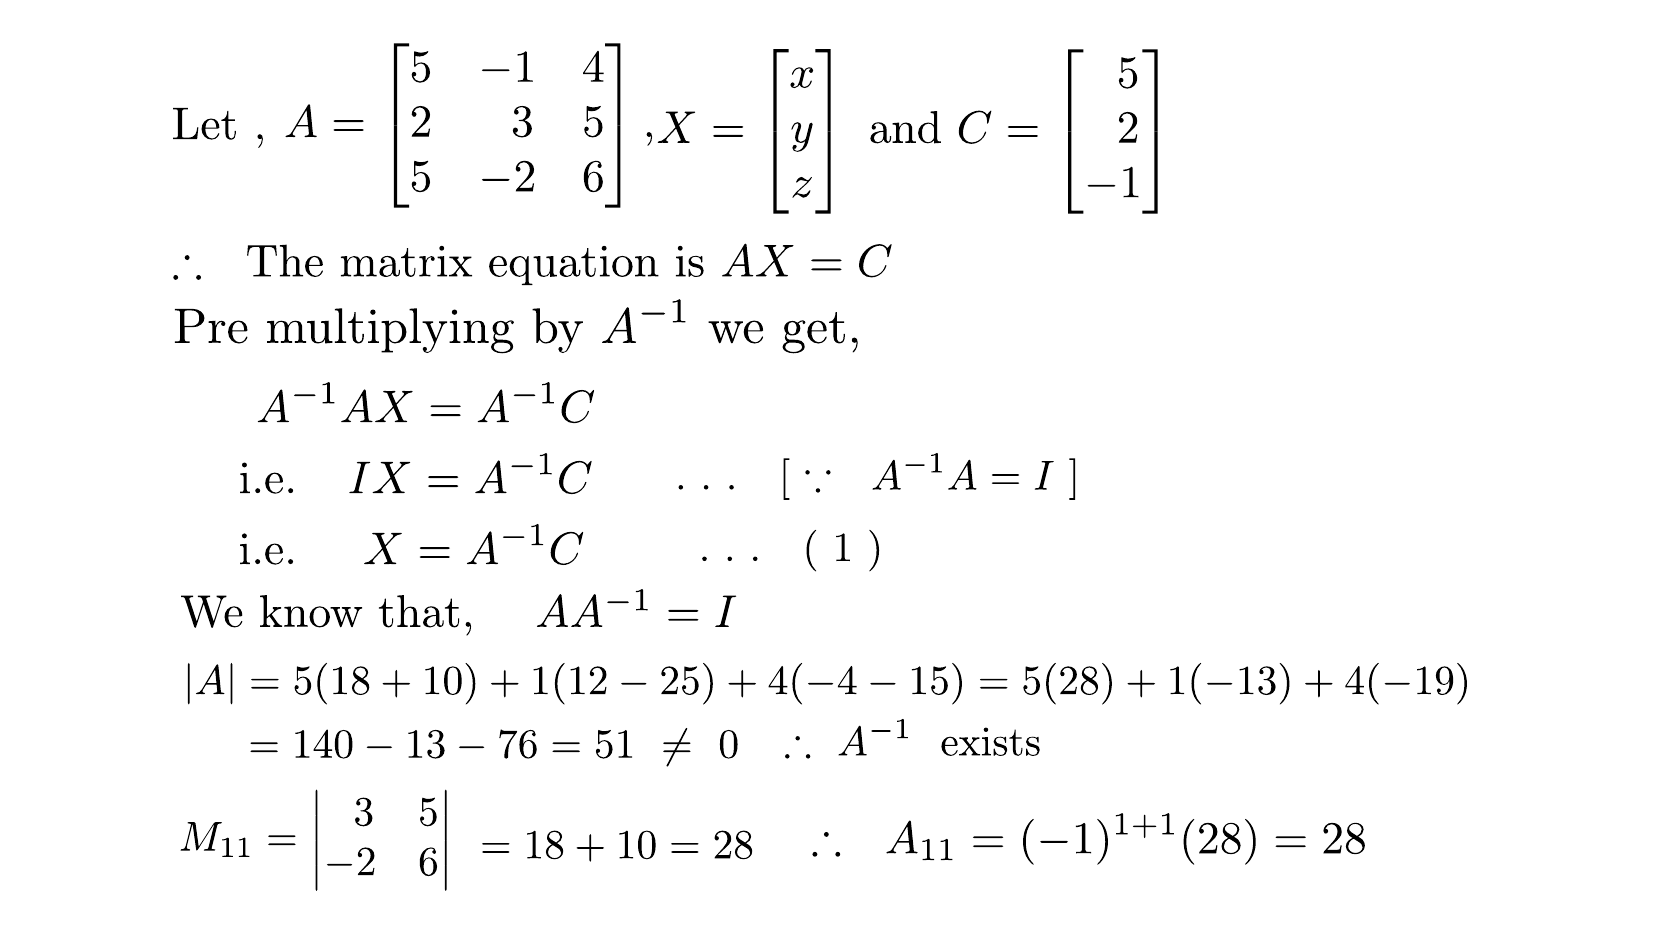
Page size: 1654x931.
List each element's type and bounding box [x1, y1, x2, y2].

text_box [677, 452, 1076, 500]
text_box [285, 43, 653, 208]
text_box [812, 813, 1365, 865]
text_box [173, 107, 263, 148]
text_box [257, 382, 595, 424]
text_box [249, 727, 738, 767]
text_box [173, 243, 892, 286]
text_box [180, 789, 447, 891]
text_box [657, 49, 941, 214]
subtitle [47, 47, 1607, 898]
text_box [240, 523, 584, 566]
text_box [240, 452, 592, 495]
text_box [181, 588, 737, 636]
text_box [185, 662, 1467, 705]
text_box [174, 299, 858, 354]
text_box [785, 718, 1040, 759]
text_box [700, 529, 880, 572]
text_box [958, 49, 1158, 214]
text_box [481, 830, 753, 862]
